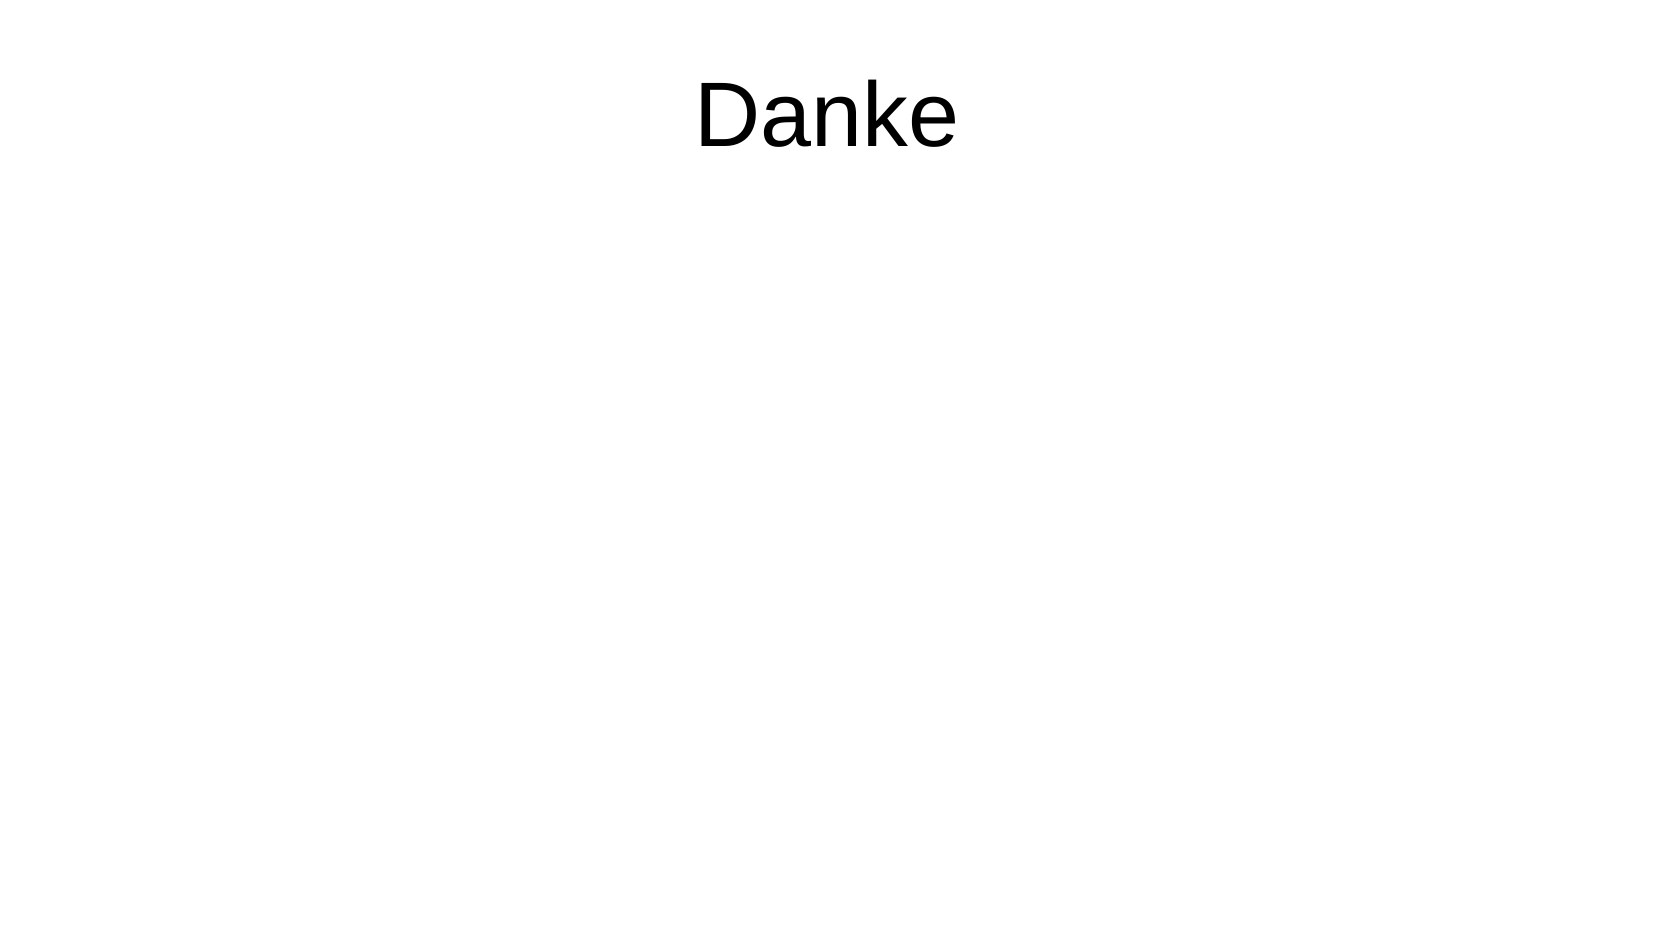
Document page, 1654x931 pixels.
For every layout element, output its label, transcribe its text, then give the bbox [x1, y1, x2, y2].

title Danke [82, 37, 1571, 193]
